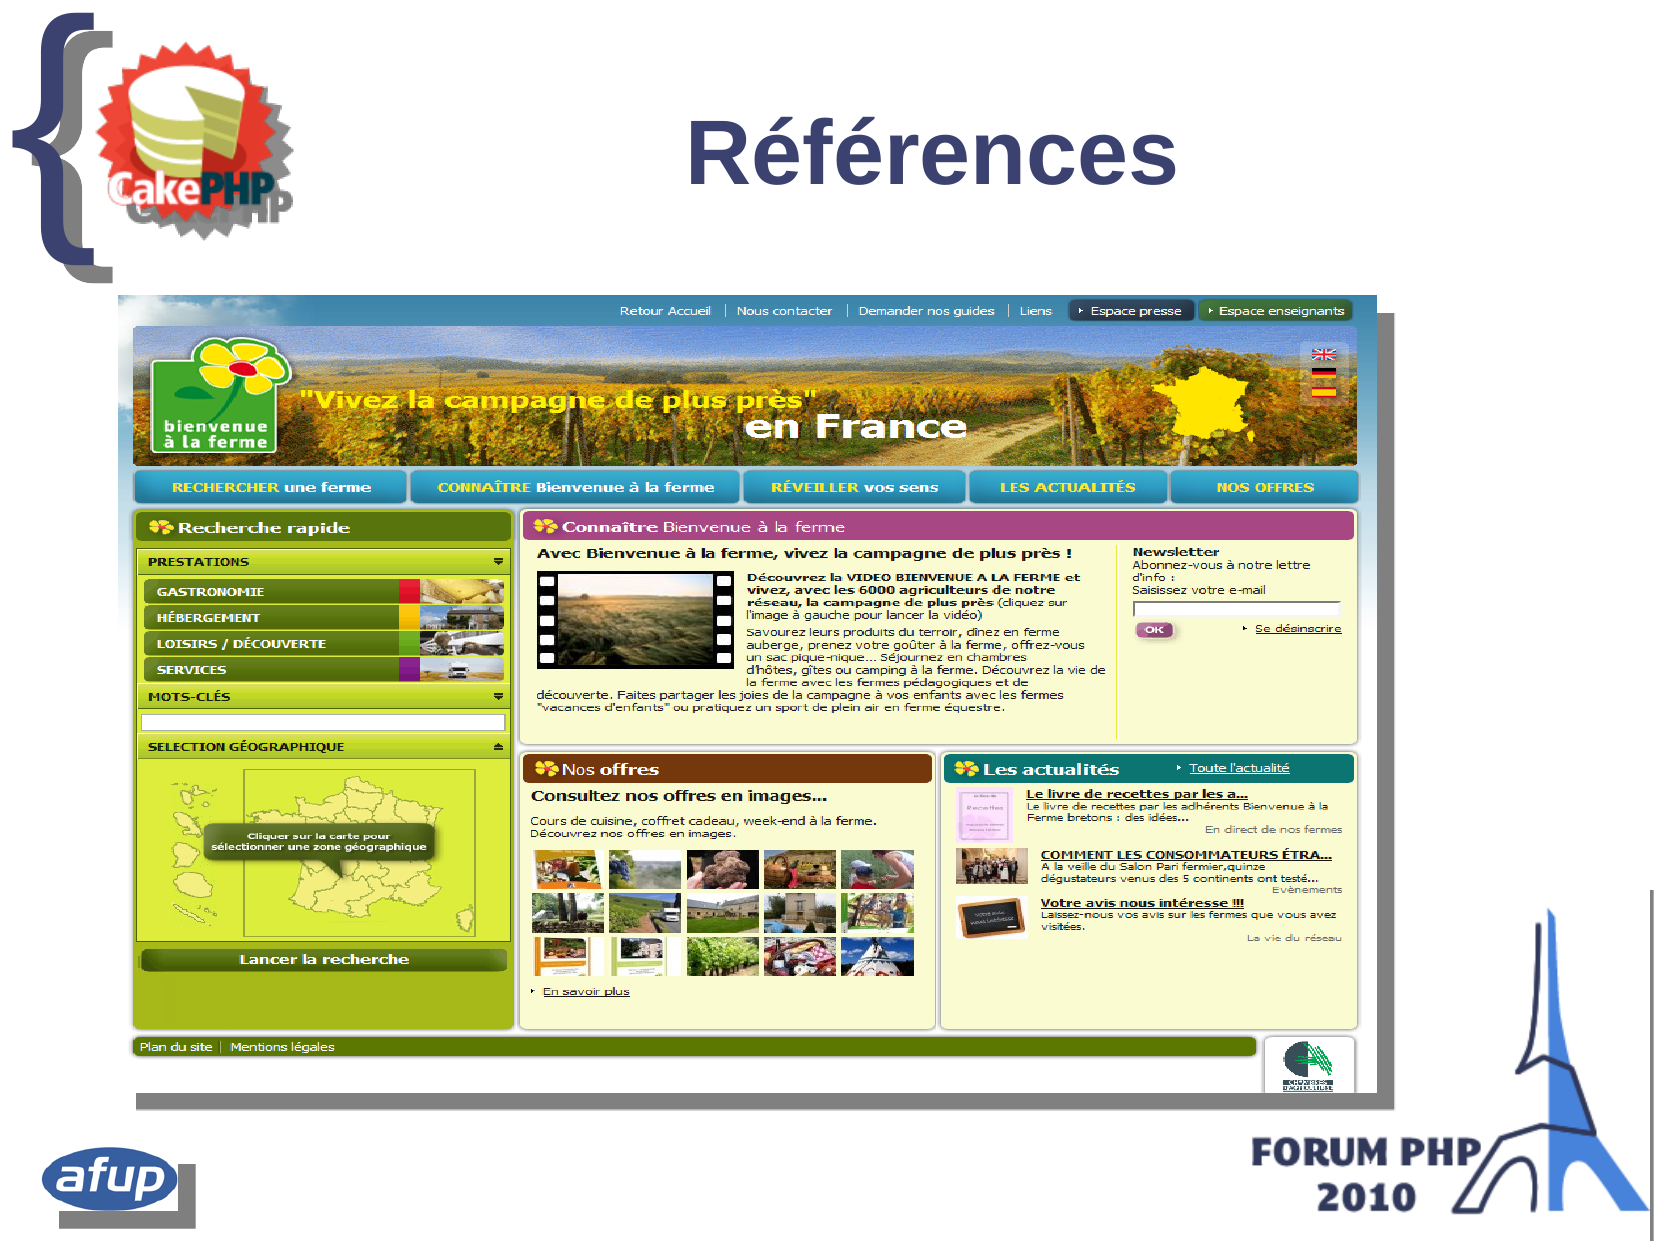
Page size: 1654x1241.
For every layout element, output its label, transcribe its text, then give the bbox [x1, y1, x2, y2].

picture [1240, 872, 1650, 1241]
picture [88, 35, 284, 231]
picture [41, 1146, 178, 1211]
picture [118, 295, 1377, 1093]
title Références [295, 56, 1571, 250]
